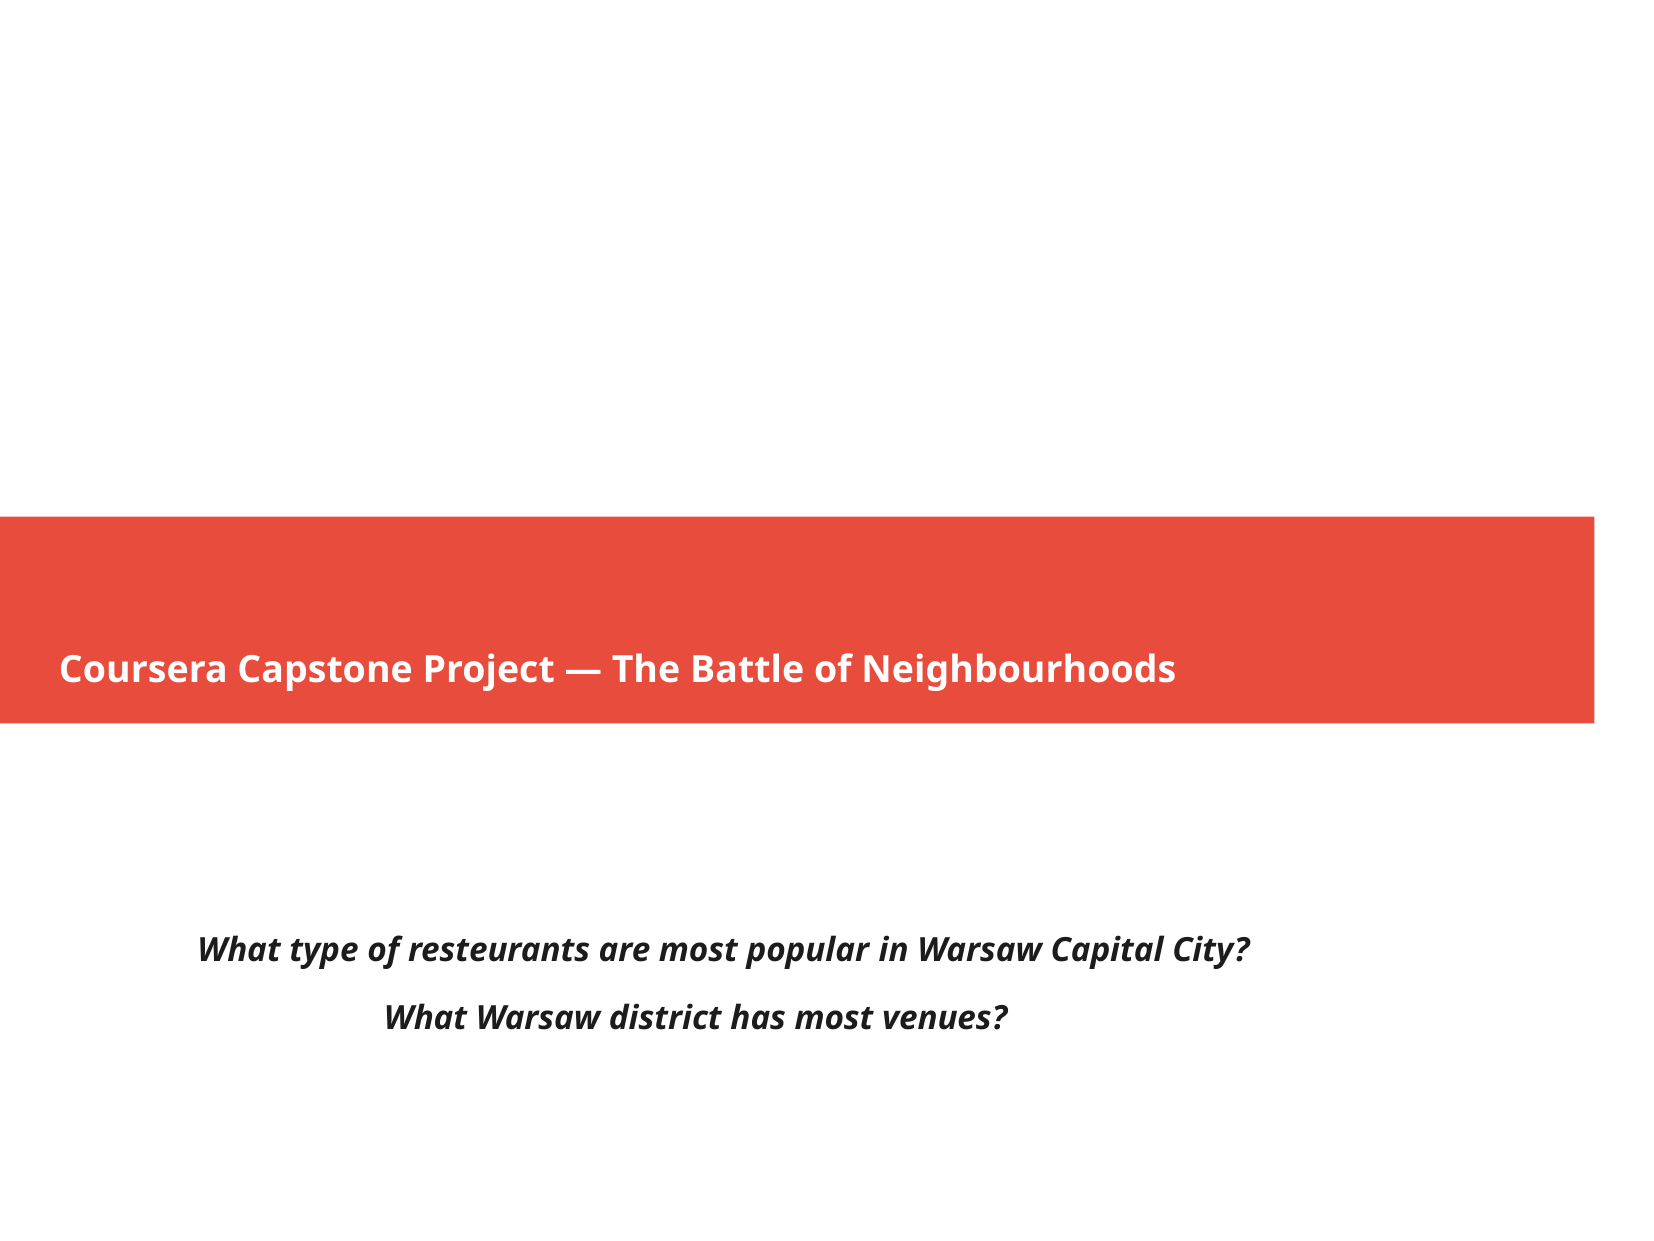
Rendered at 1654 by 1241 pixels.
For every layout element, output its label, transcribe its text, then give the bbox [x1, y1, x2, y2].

subtitle What type of resteurants are most popular in Warsaw Capital City? What Warsaw district has most venues? [88, 767, 1595, 1182]
title Coursera Capstone Project — The Battle of Neighbourhoods [59, 546, 1595, 694]
